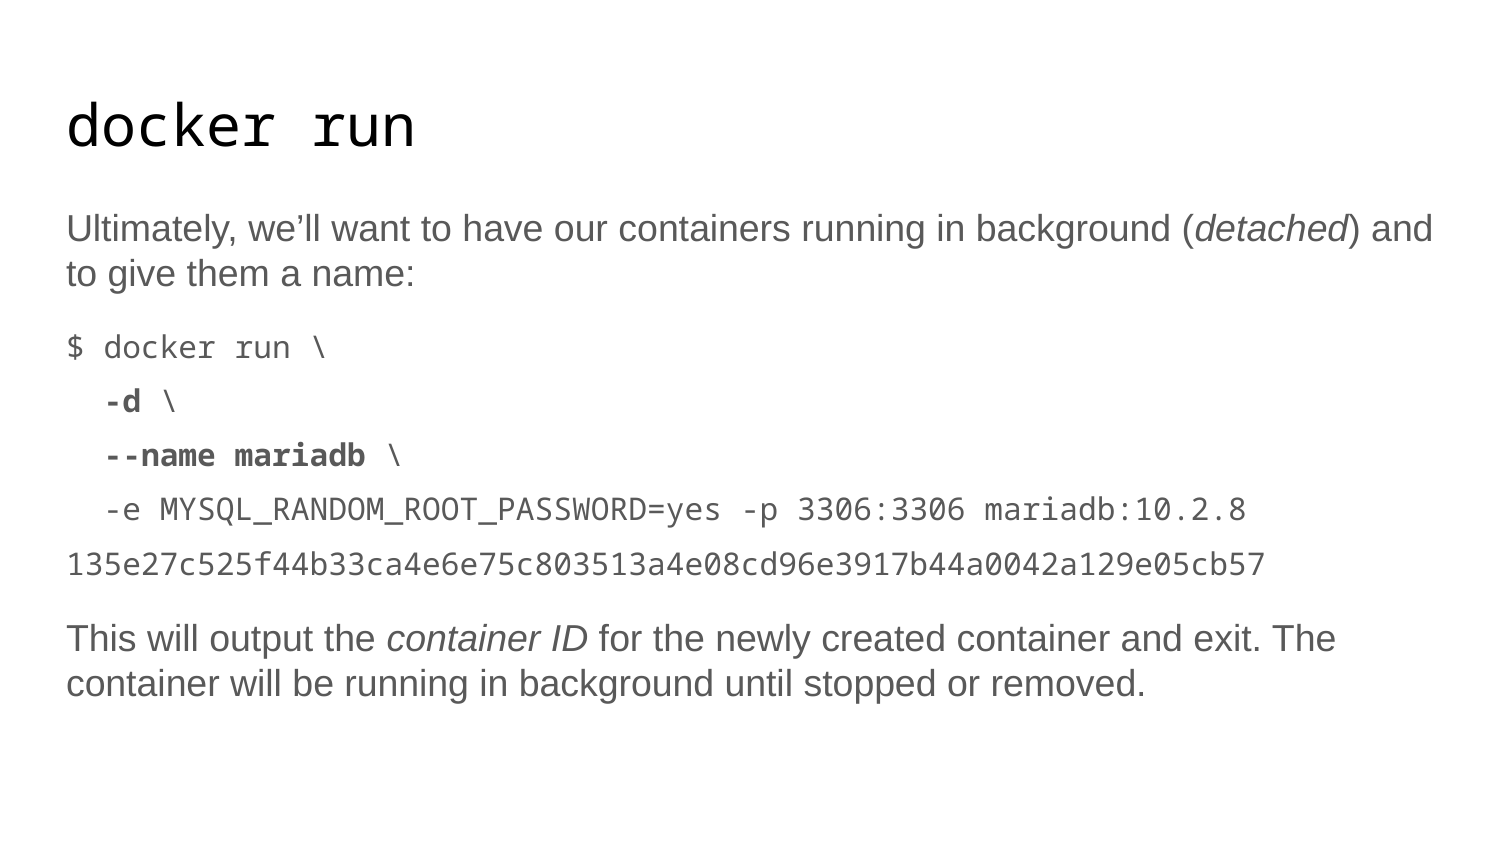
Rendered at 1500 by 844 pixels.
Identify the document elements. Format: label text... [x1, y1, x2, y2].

list Ultimately, we’ll want to have our containers running in background (detached) and to give them a name: $ docker run \ -d \ --name mariadb \ -e MYSQL_RANDOM_ROOT_PASSWORD=yes -p 3306:3306 mariadb:10.2.8 135e27c525f44b33ca4e6e75c803513a4e08cd96e3917b44a0042a129e05cb57 This will output the container ID for the newly created container and exit. The container will be running in background until stopped or removed. [51, 189, 1449, 750]
title docker run [51, 72, 1449, 167]
